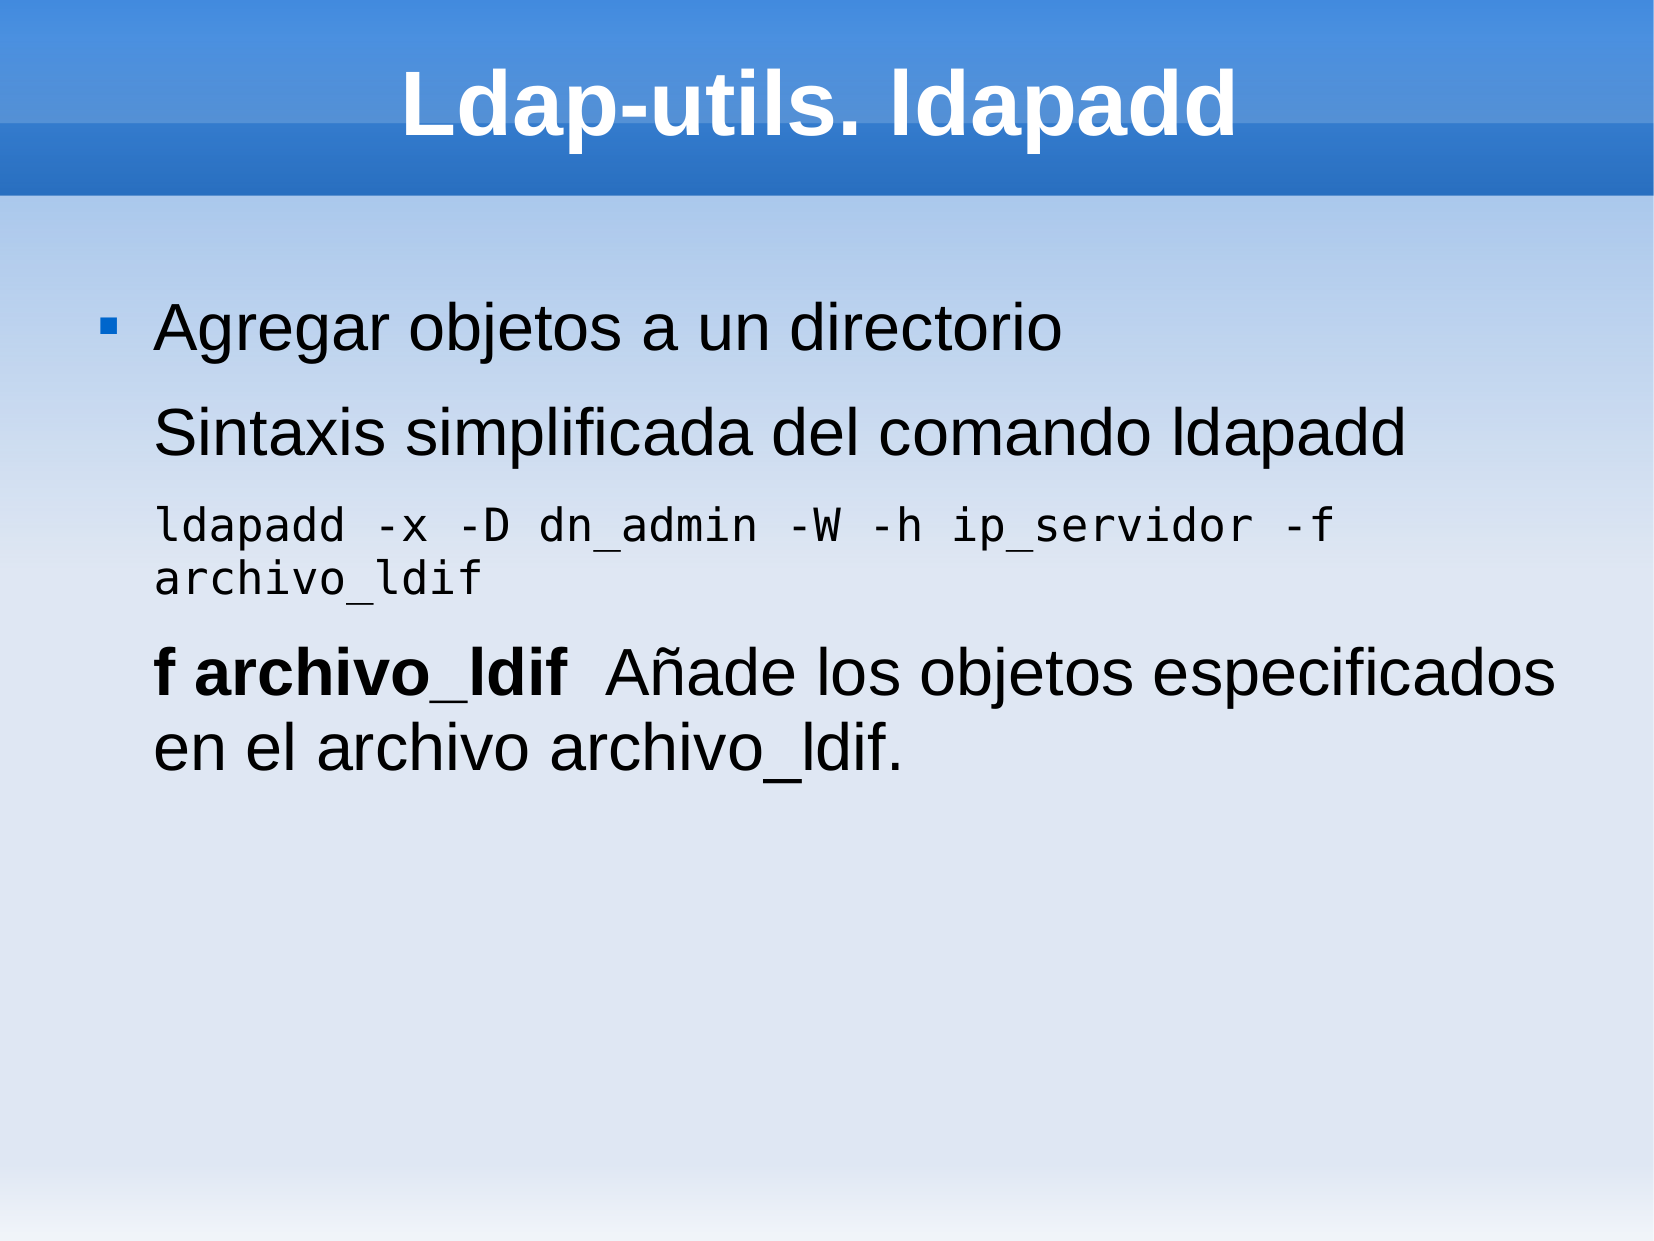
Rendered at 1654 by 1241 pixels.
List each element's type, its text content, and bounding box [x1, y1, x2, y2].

list Agregar objetos a un directorio Sintaxis simplificada del comando ldapadd ldapadd -x -D dn_admin -W -h ip_servidor -f archivo_ldif ­f archivo_ldif Añade los objetos especificados en el archivo archivo_ldif. [82, 290, 1571, 1109]
title Ldap-utils. ldapadd [76, 0, 1565, 208]
picture [0, 0, 1654, 1241]
